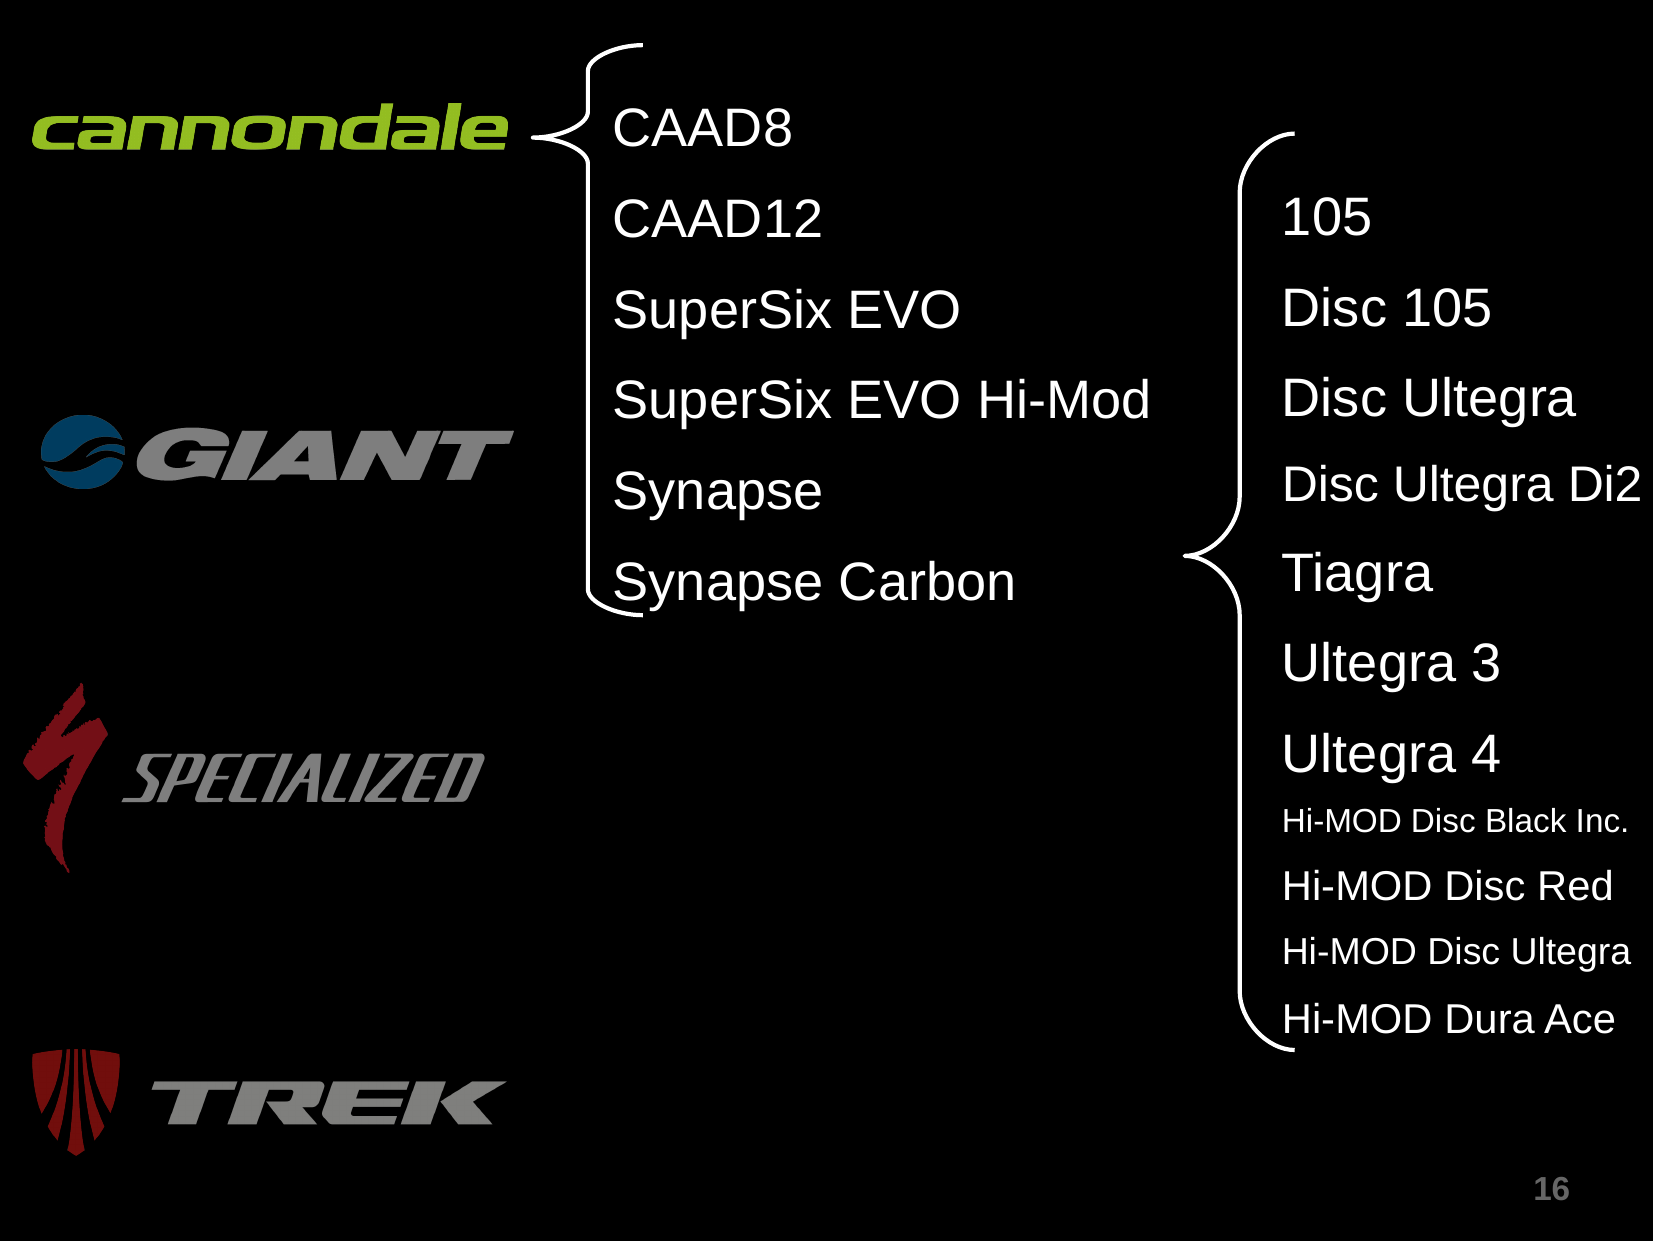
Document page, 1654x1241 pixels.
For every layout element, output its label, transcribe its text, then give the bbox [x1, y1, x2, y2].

text_box 105 Disc 105 Disc Ultegra Disc Ultegra Di2 Tiagra Ultegra 3 Ultegra 4 Hi-MOD Disc Black Inc. Hi-MOD Disc Red Hi-MOD Disc Ultegra Hi-MOD Dura Ace [1267, 148, 1653, 1191]
text_box CAAD8 CAAD12 SuperSix EVO SuperSix EVO Hi-Mod Synapse Synapse Carbon [597, 60, 1172, 590]
picture [32, 103, 508, 151]
text_box [0, 375, 541, 1171]
